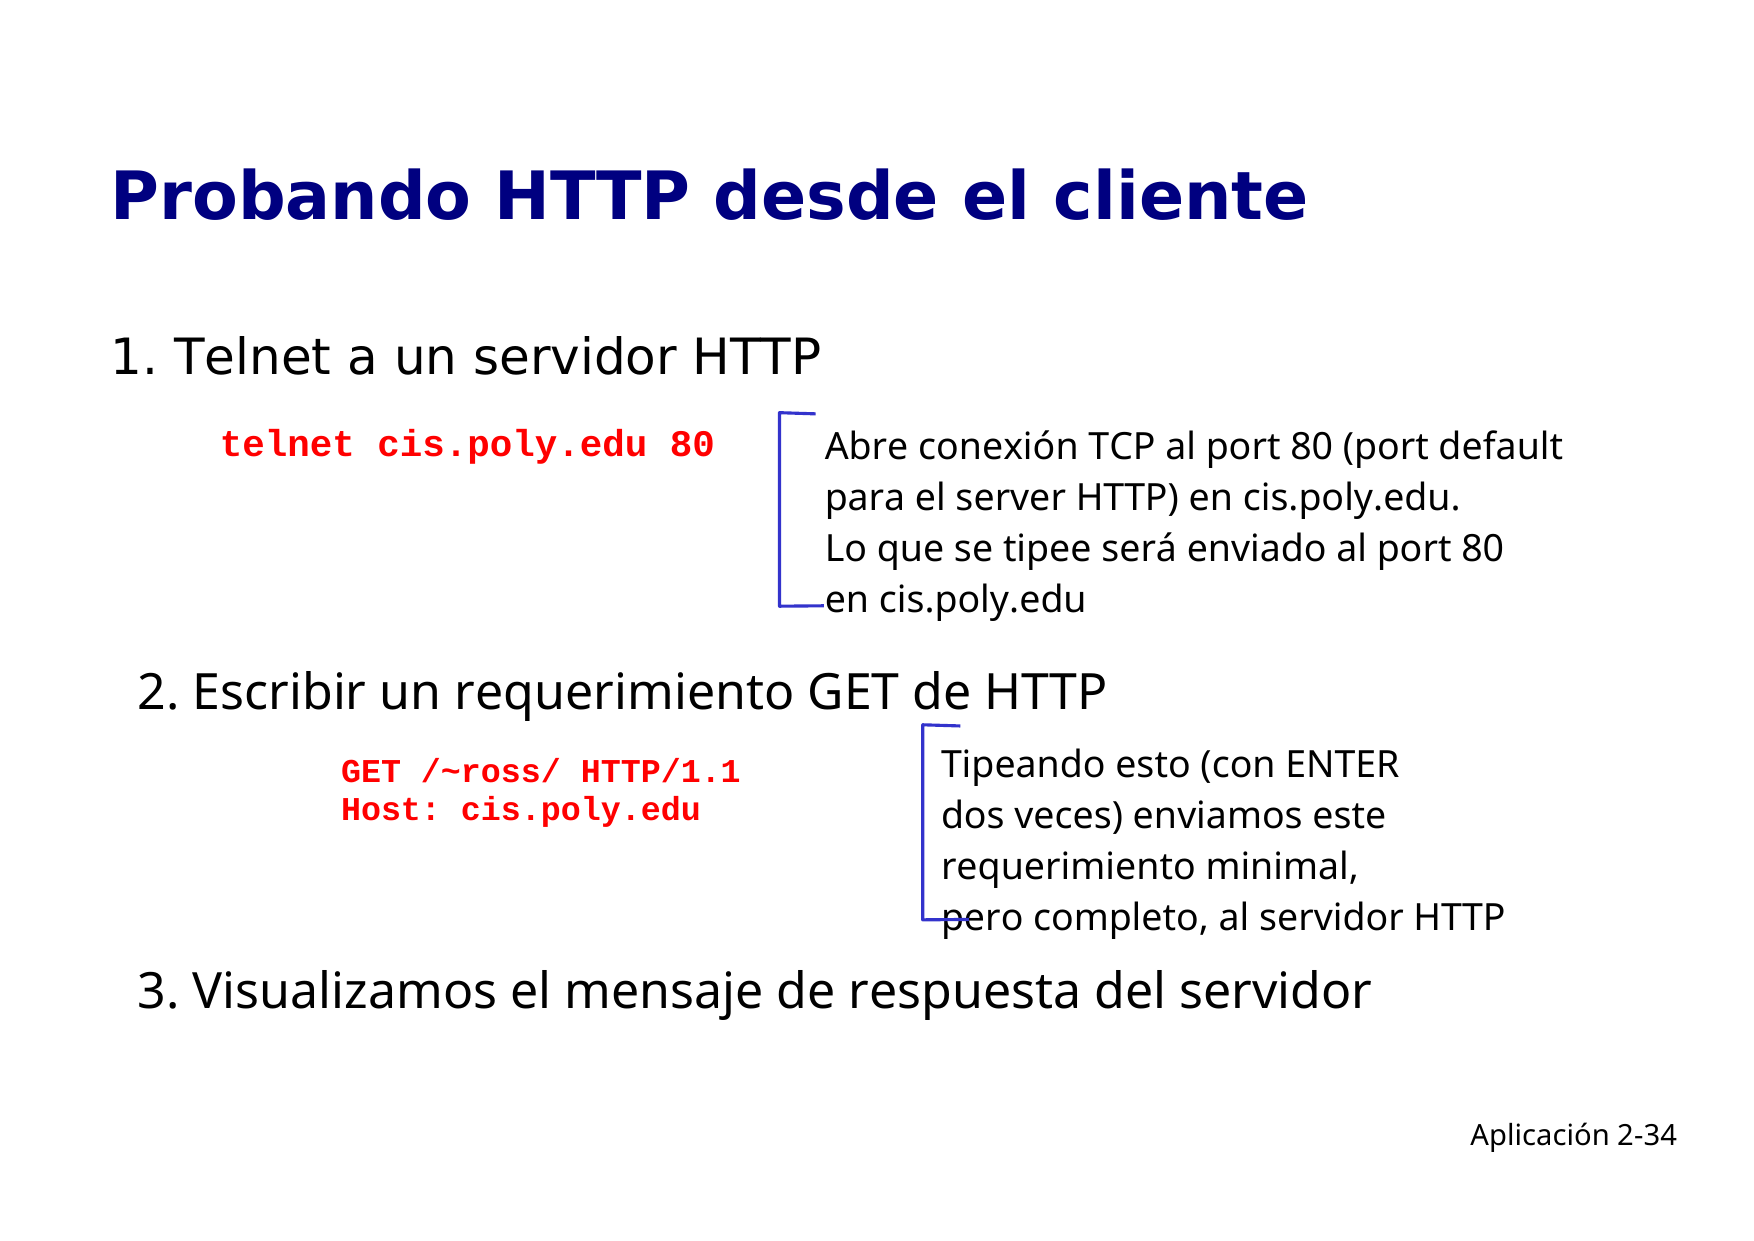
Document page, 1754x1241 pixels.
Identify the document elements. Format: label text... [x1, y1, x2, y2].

text_box Tipeando esto (con ENTER dos veces) enviamos este requerimiento minimal, pero completo, al servidor HTTP [926, 729, 1521, 947]
text_box 2. Escribir un requerimiento GET de HTTP [123, 648, 1573, 725]
list 1. Telnet a un servidor HTTP [95, 320, 1671, 1125]
text_box Abre conexión TCP al port 80 (port default para el server HTTP) en cis.poly.edu. Lo que se tipee será enviado al port 80 en cis.poly.edu [800, 411, 1589, 632]
text_box telnet cis.poly.edu 80 [205, 417, 730, 476]
text_box 3. Visualizamos el mensaje de respuesta del servidor [123, 947, 1573, 1025]
text_box GET /~ross/ HTTP/1.1 Host: cis.poly.edu [326, 747, 756, 839]
title Probando HTTP desde el cliente [95, 88, 1671, 305]
